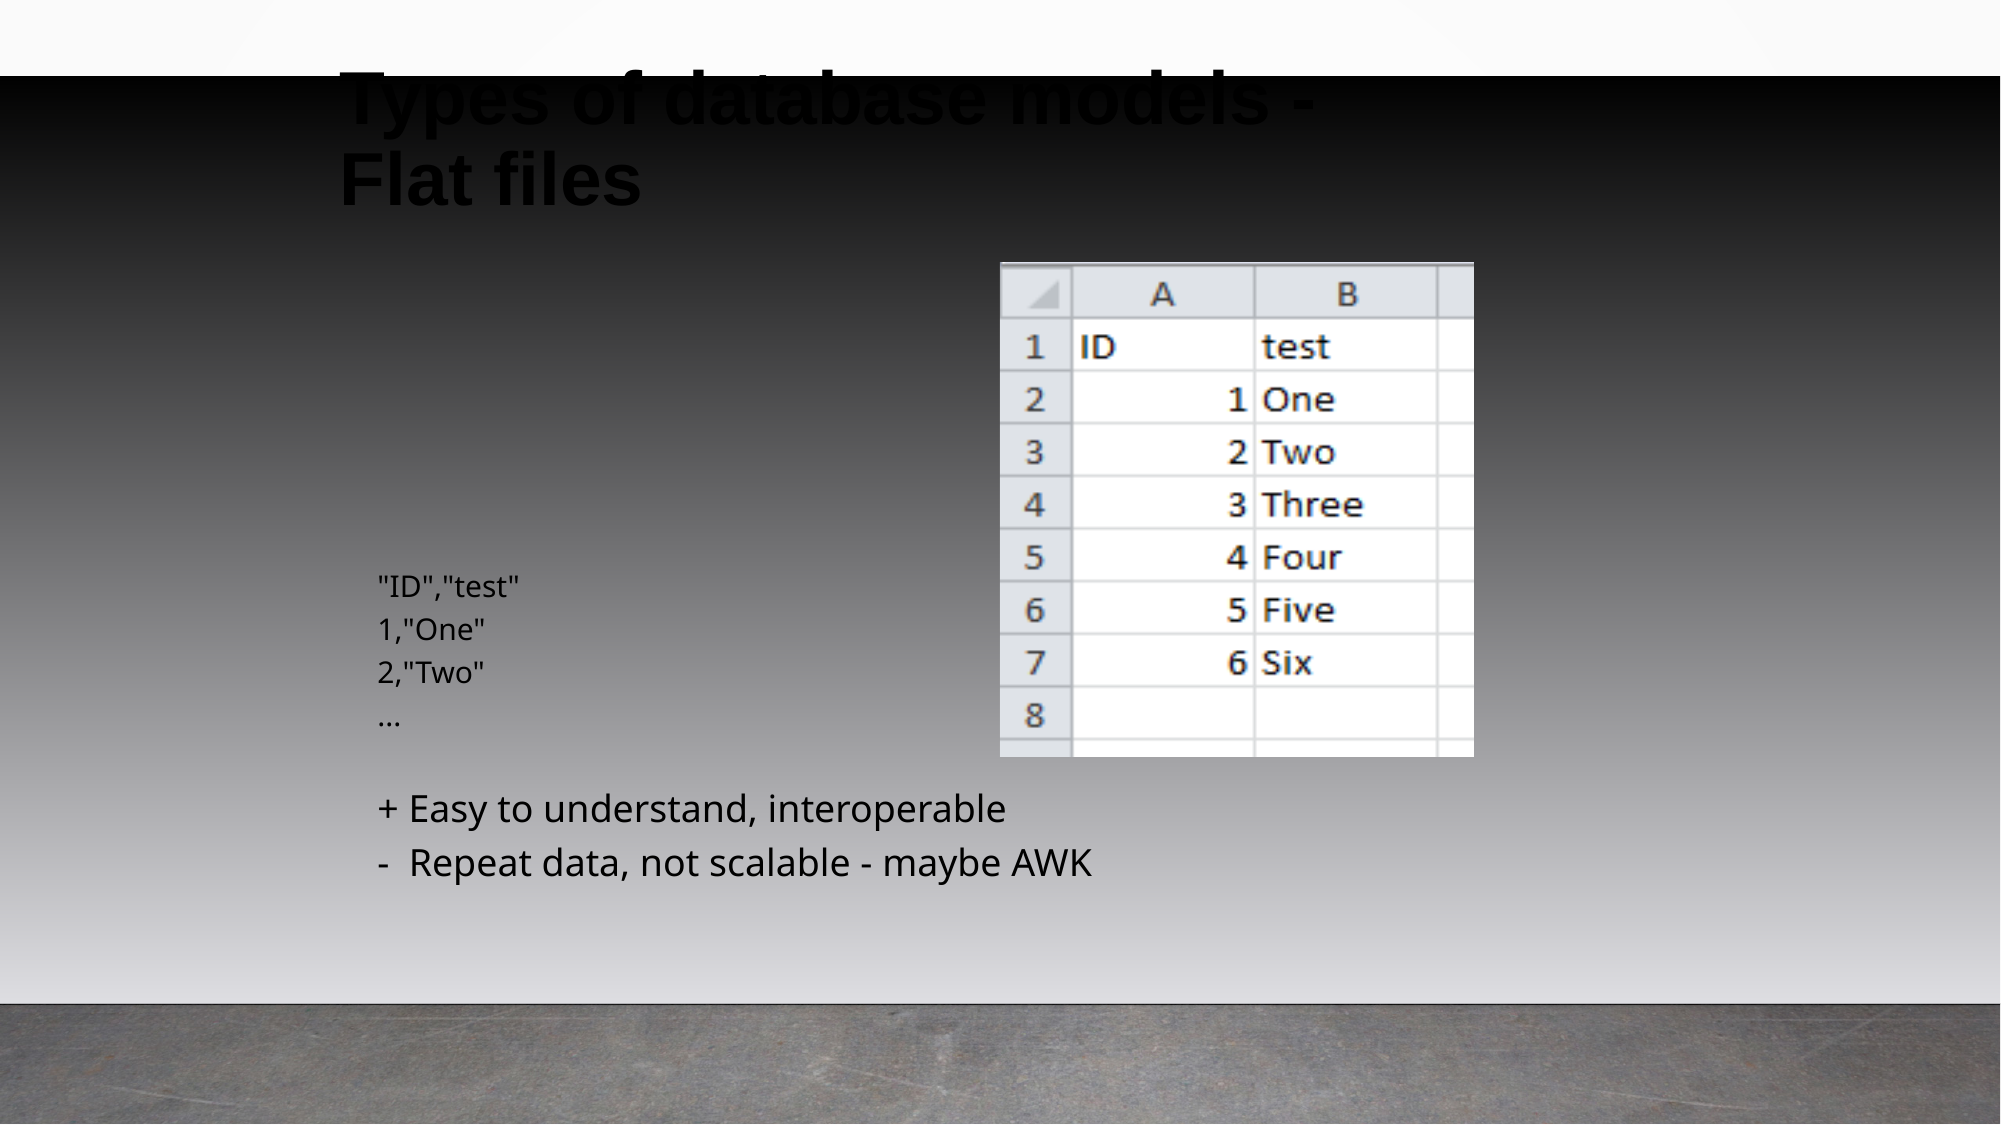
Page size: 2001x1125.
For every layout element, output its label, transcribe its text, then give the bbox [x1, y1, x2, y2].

list "ID","test" 1,"One" 2,"Two" ... + Easy to understand, interoperable - Repeat data, not scalable - maybe AWK [324, 262, 1675, 1078]
picture [999, 262, 1474, 757]
title Types of database models - Flat files [324, 45, 1675, 233]
